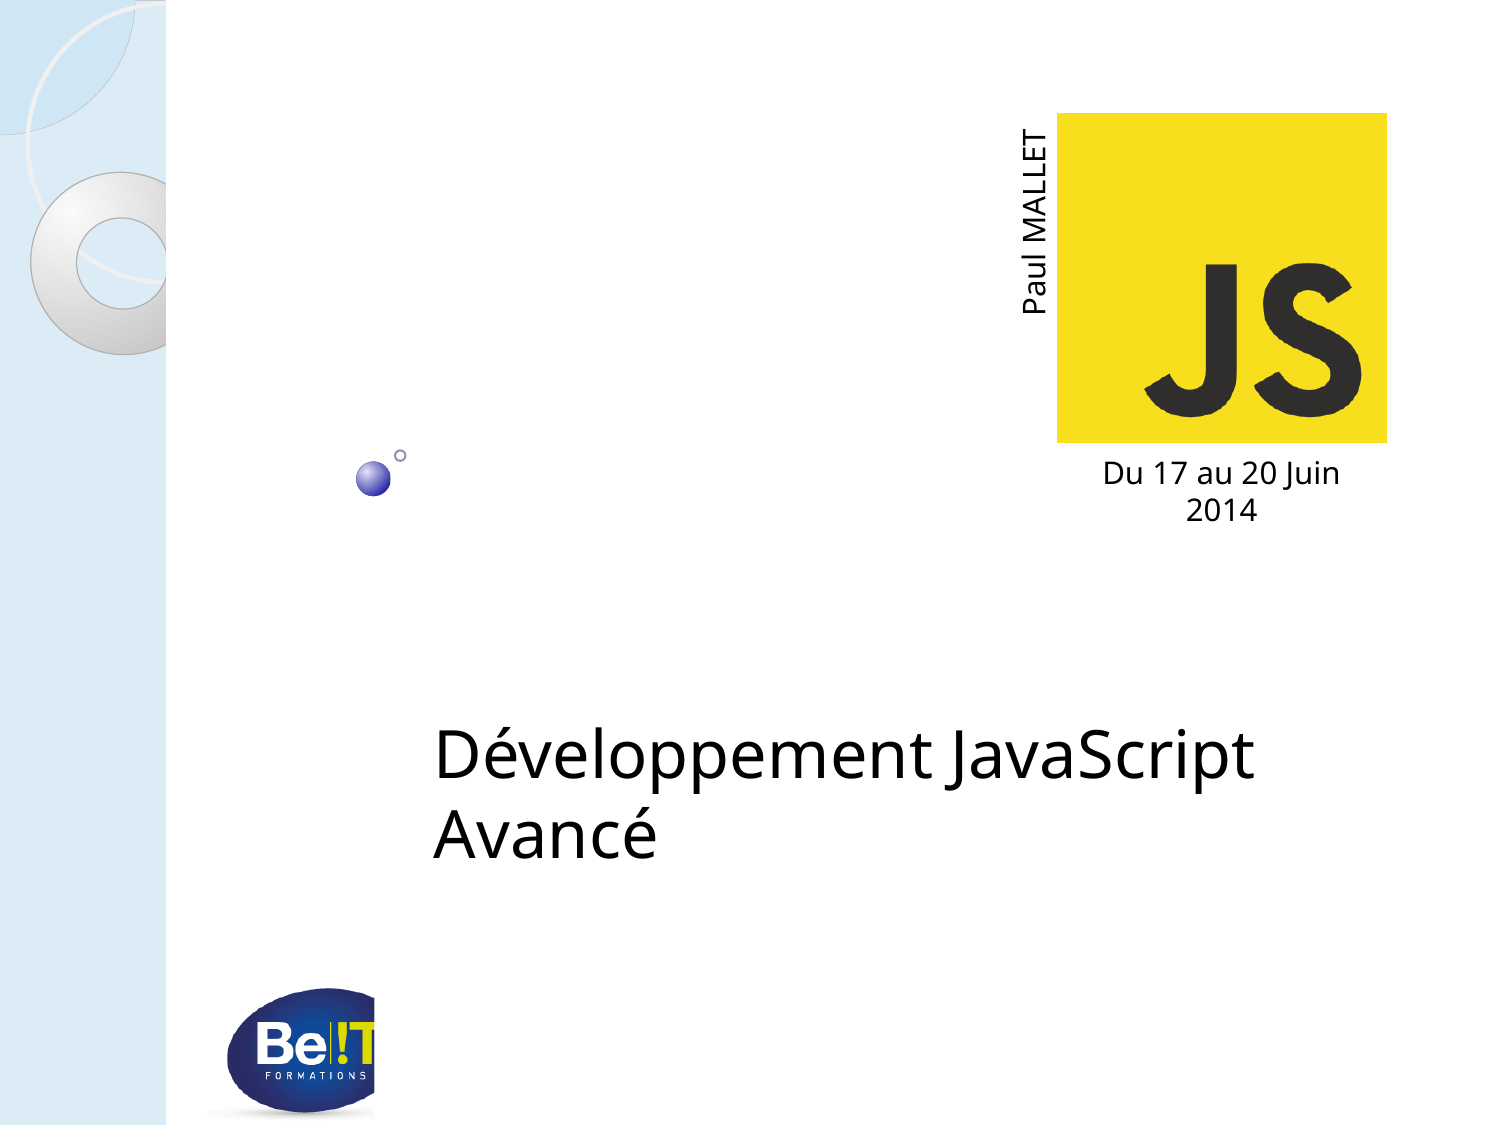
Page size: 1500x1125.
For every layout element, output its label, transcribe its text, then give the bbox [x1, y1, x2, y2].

text_box Du 17 au 20 Juin 2014 [1057, 445, 1387, 536]
picture [1060, 113, 1387, 443]
text_box Paul MALLET [1006, 113, 1060, 443]
title Développement JavaScript Avancé [419, 704, 1470, 1080]
picture [171, 977, 374, 1125]
